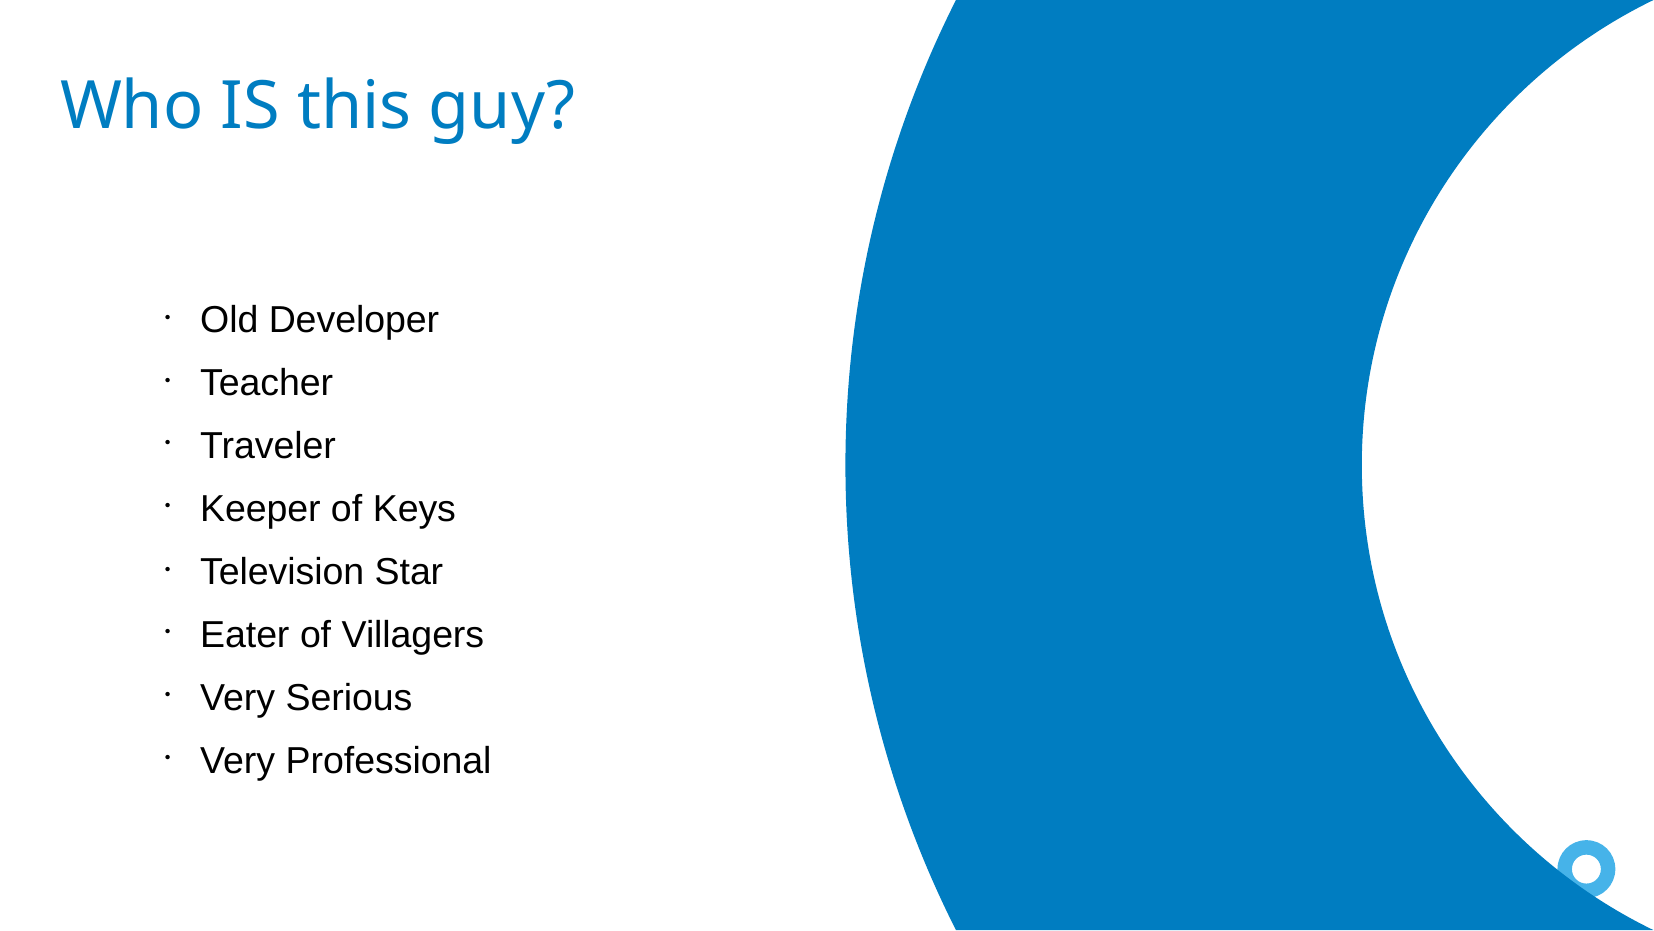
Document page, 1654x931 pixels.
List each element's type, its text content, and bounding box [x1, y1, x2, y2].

text_box Old Developer Teacher Traveler Keeper of Keys Television Star Eater of Villagers Very Serious Very Professional [150, 270, 691, 841]
list Who IS this guy? [45, 57, 1064, 151]
text_box [845, 0, 1654, 931]
